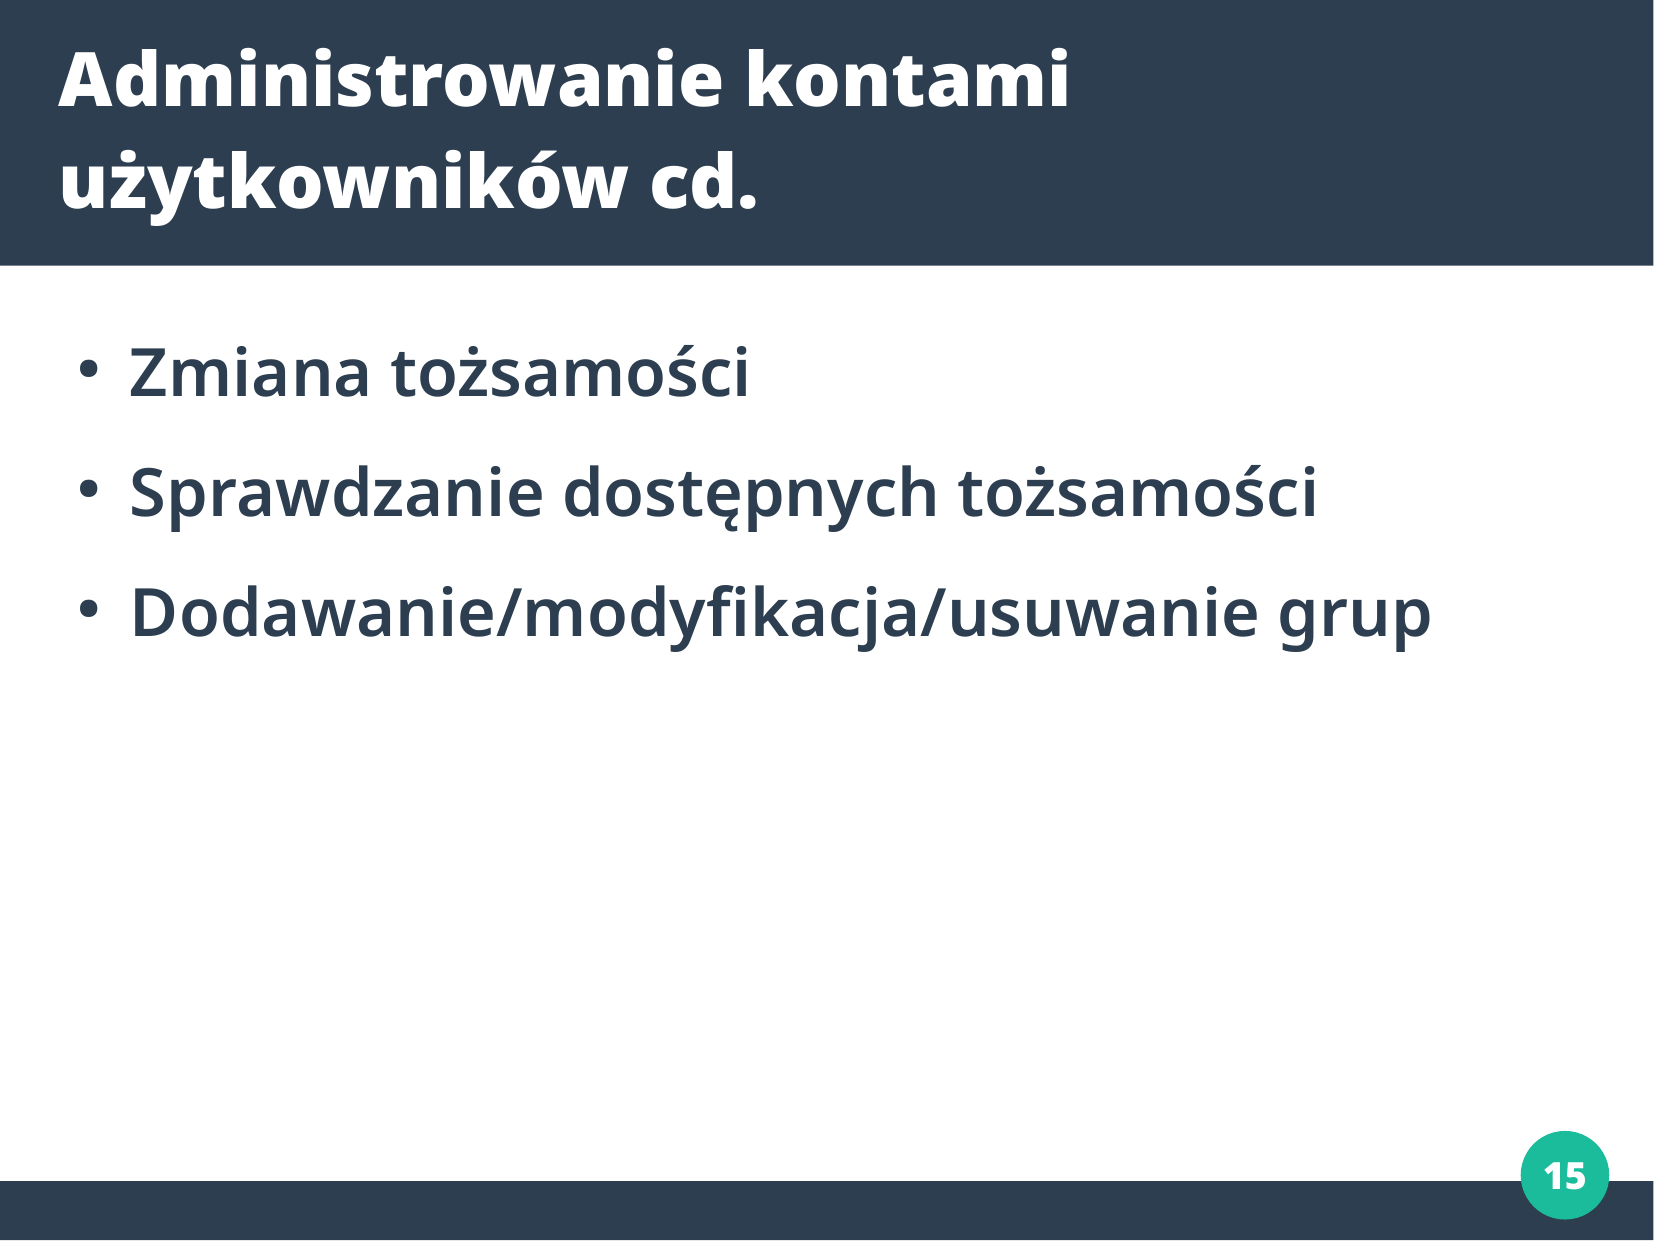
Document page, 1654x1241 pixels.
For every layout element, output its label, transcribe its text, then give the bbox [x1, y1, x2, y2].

list Zmiana tożsamości Sprawdzanie dostępnych tożsamości Dodawanie/modyfikacja/usuwanie grup [59, 324, 1595, 1152]
title Administrowanie kontami użytkowników cd. [59, 49, 1595, 207]
